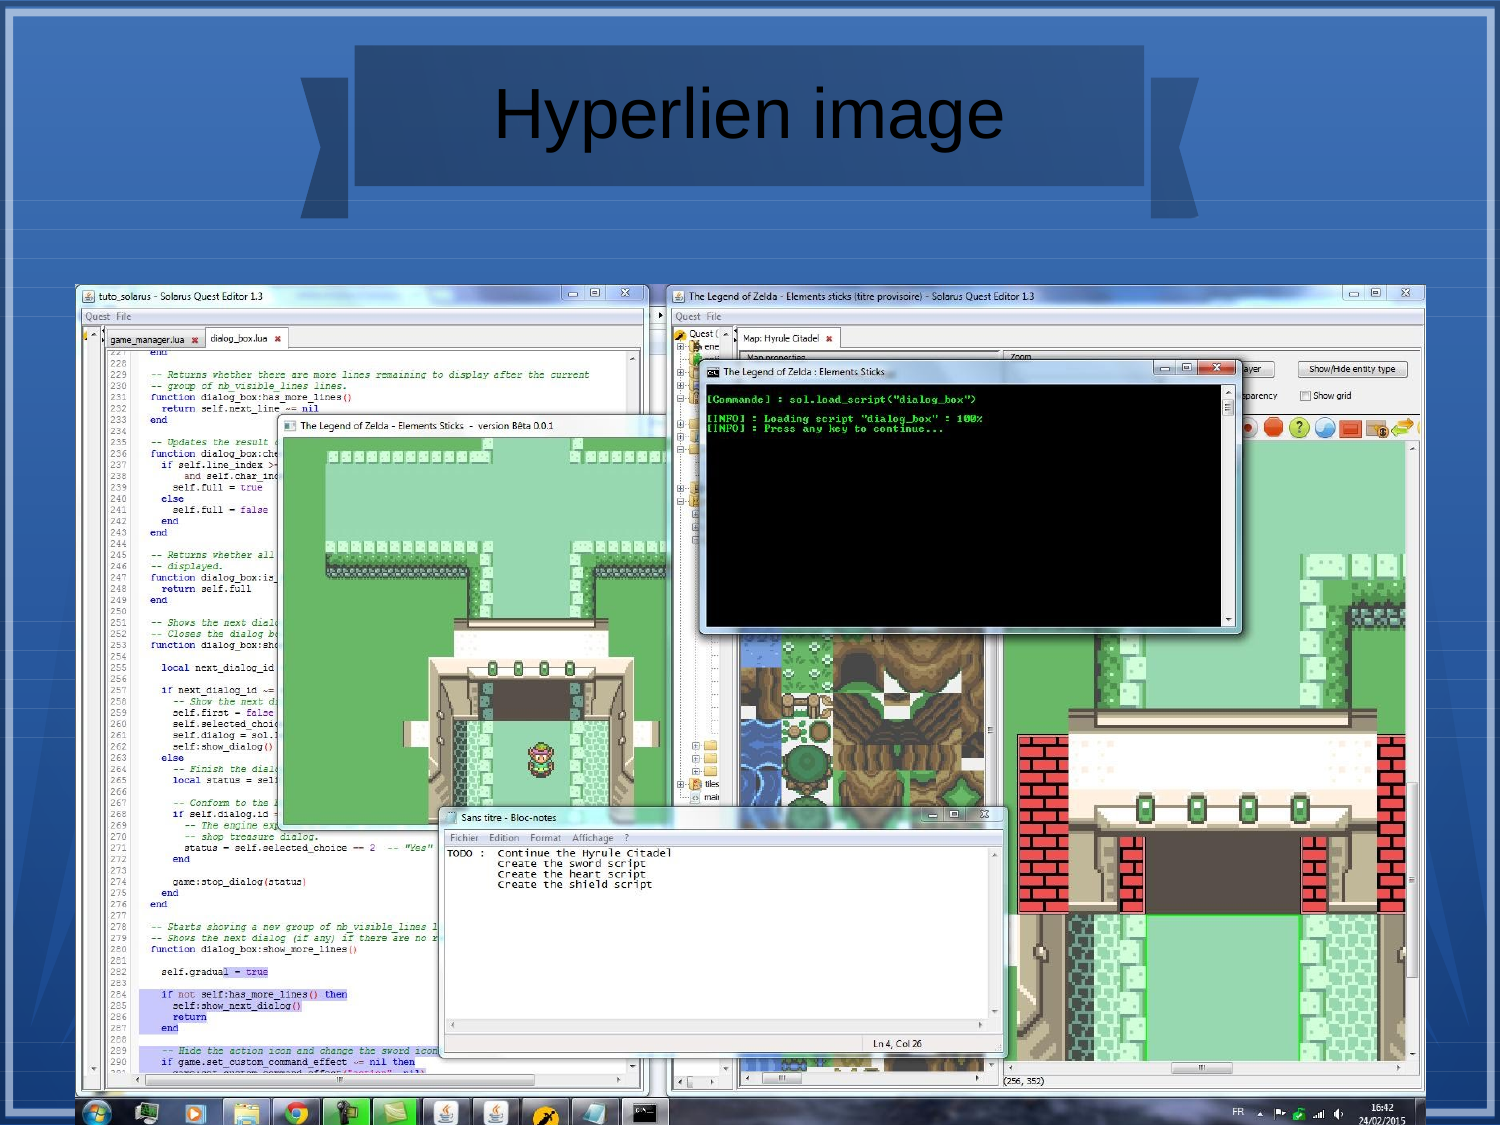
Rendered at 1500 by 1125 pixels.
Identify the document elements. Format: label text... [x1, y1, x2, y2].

title Hyperlien image [353, 42, 1147, 186]
picture [75, 271, 1426, 1125]
